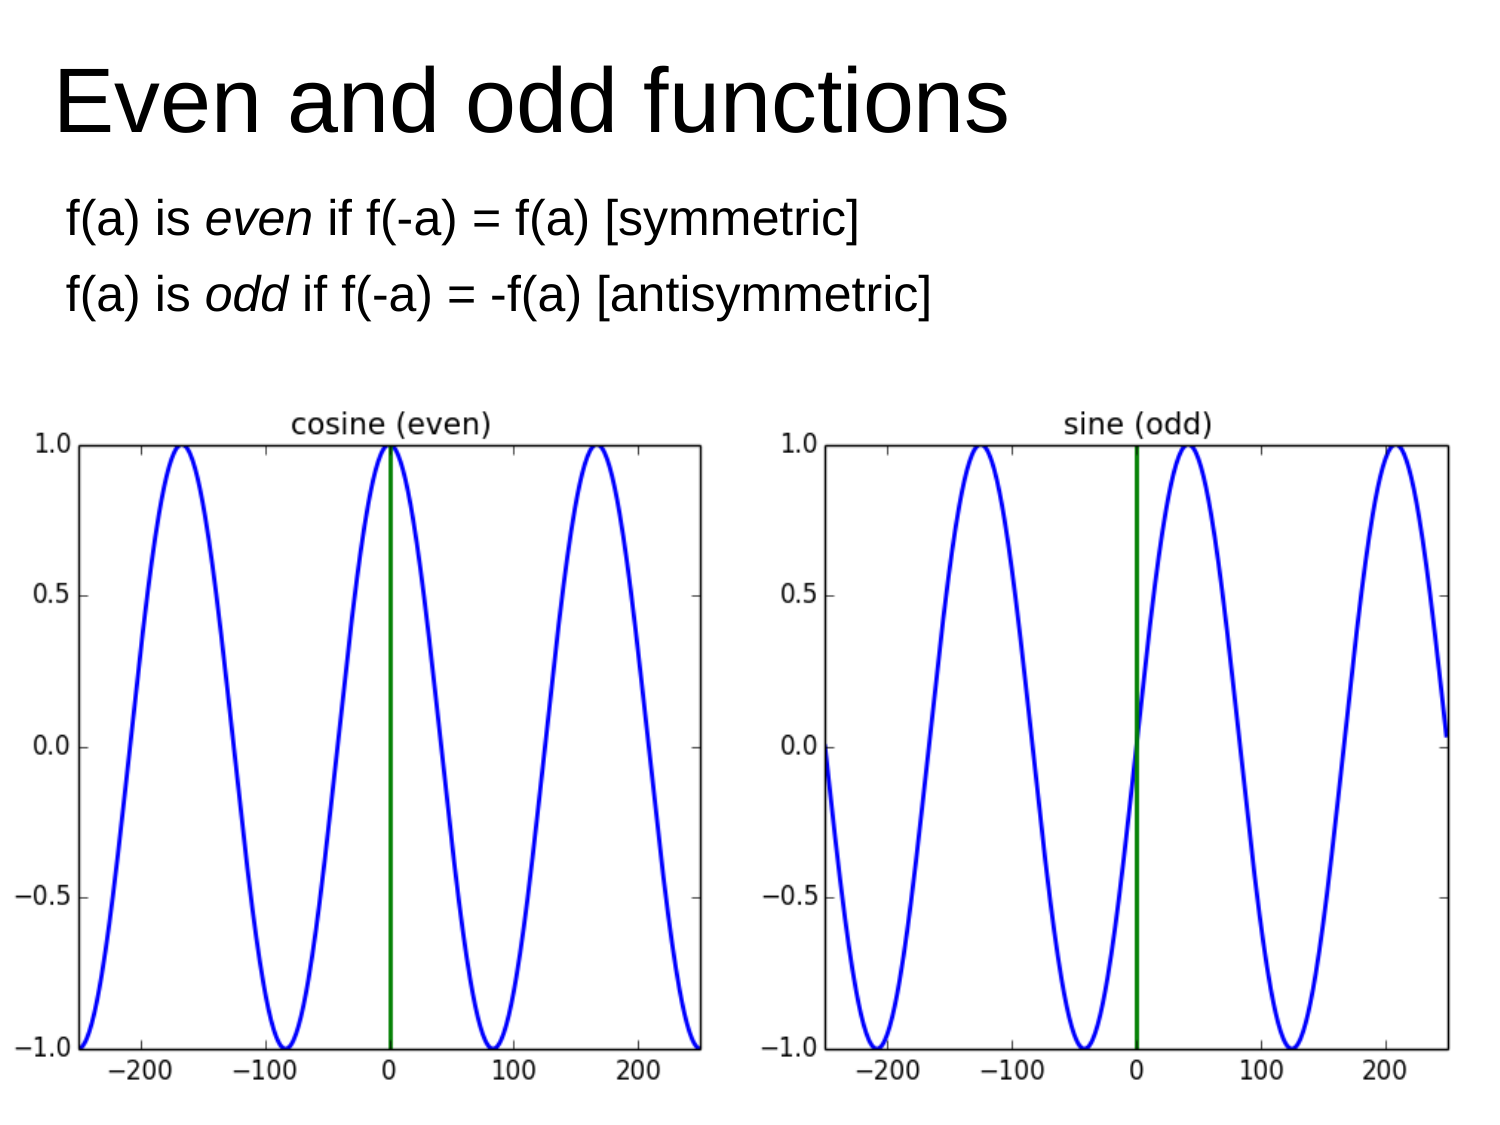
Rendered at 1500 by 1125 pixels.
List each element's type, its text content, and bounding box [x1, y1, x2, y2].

picture [3, 384, 1491, 1112]
list f(a) is even if f(-a) = f(a) [symmetric] f(a) is odd if f(-a) = -f(a) [antisymmetric] [63, 180, 1096, 346]
title Even and odd functions [53, 7, 1403, 195]
